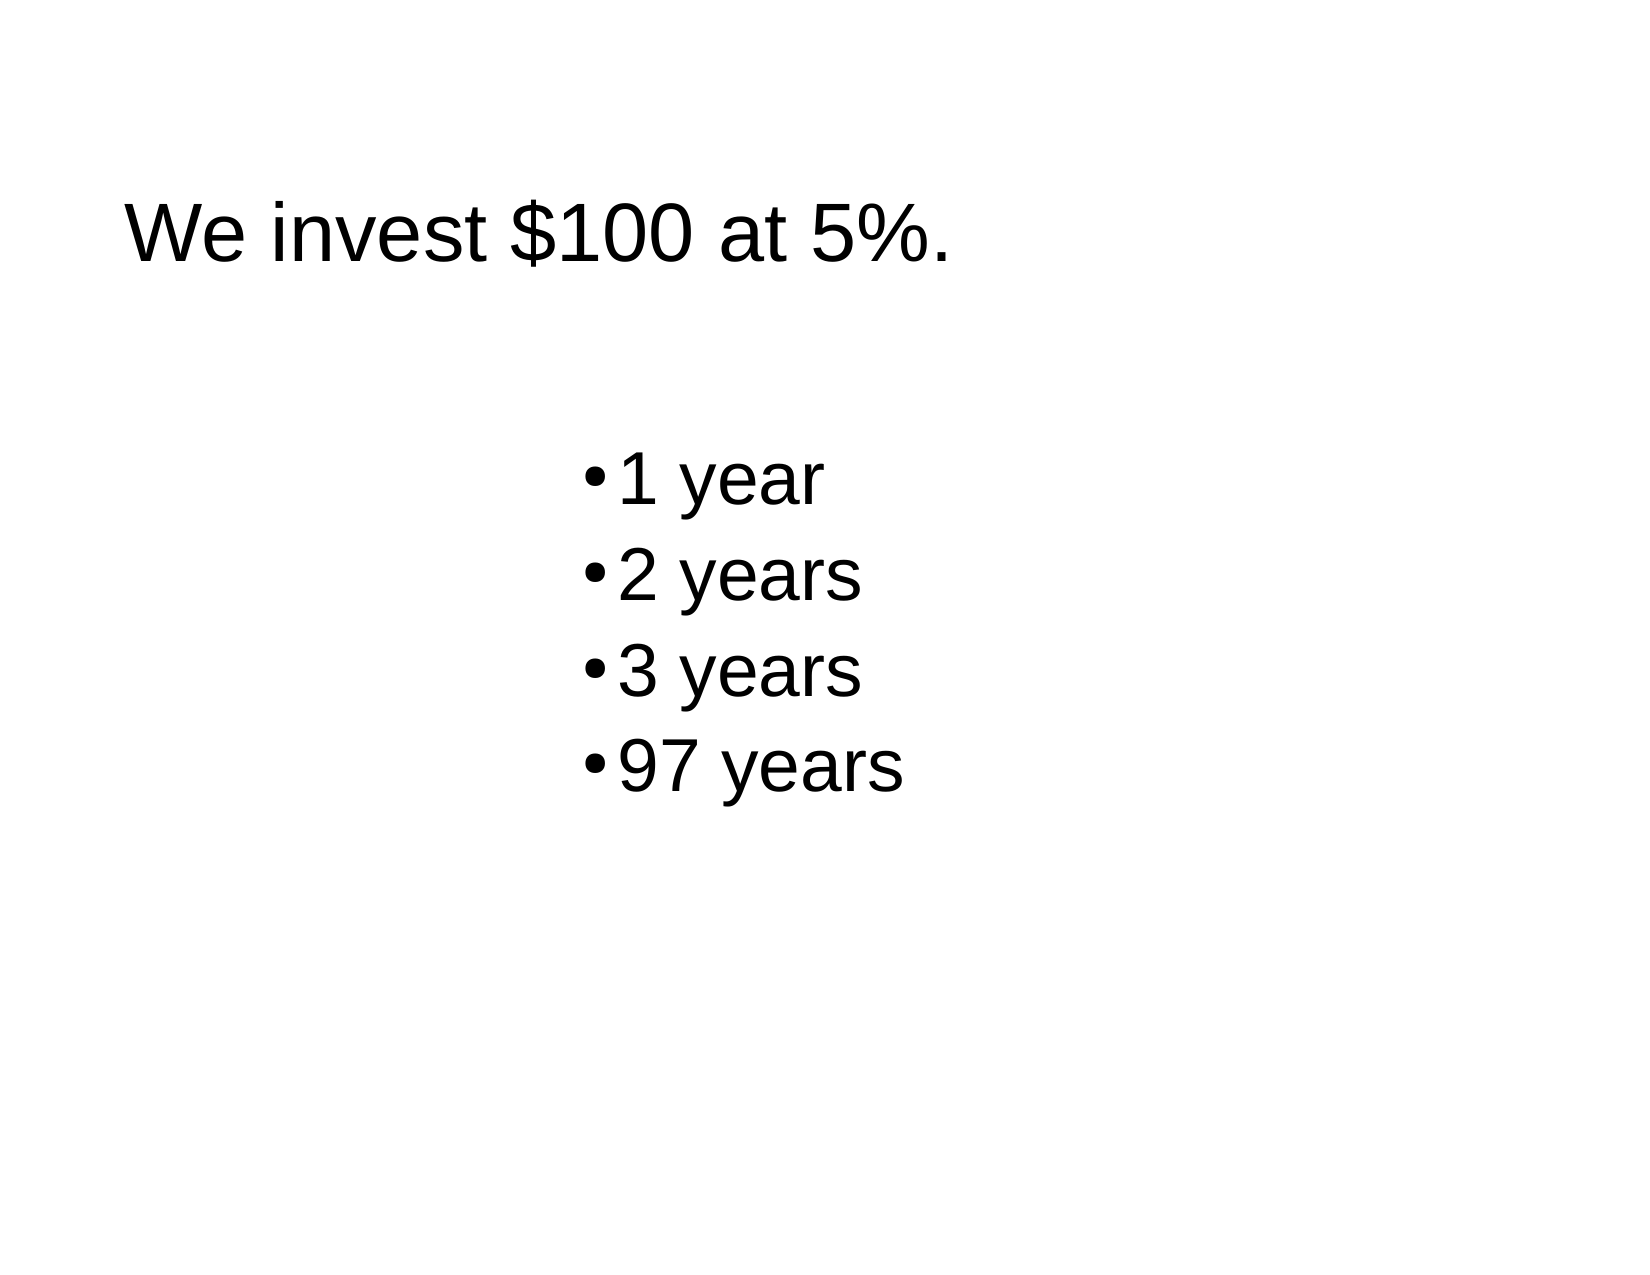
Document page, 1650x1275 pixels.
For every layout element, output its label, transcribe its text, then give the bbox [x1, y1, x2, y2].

text_box 1 year 2 years 3 years 97 years [567, 342, 1465, 927]
subtitle We invest $100 at 5%. [124, 186, 1001, 466]
